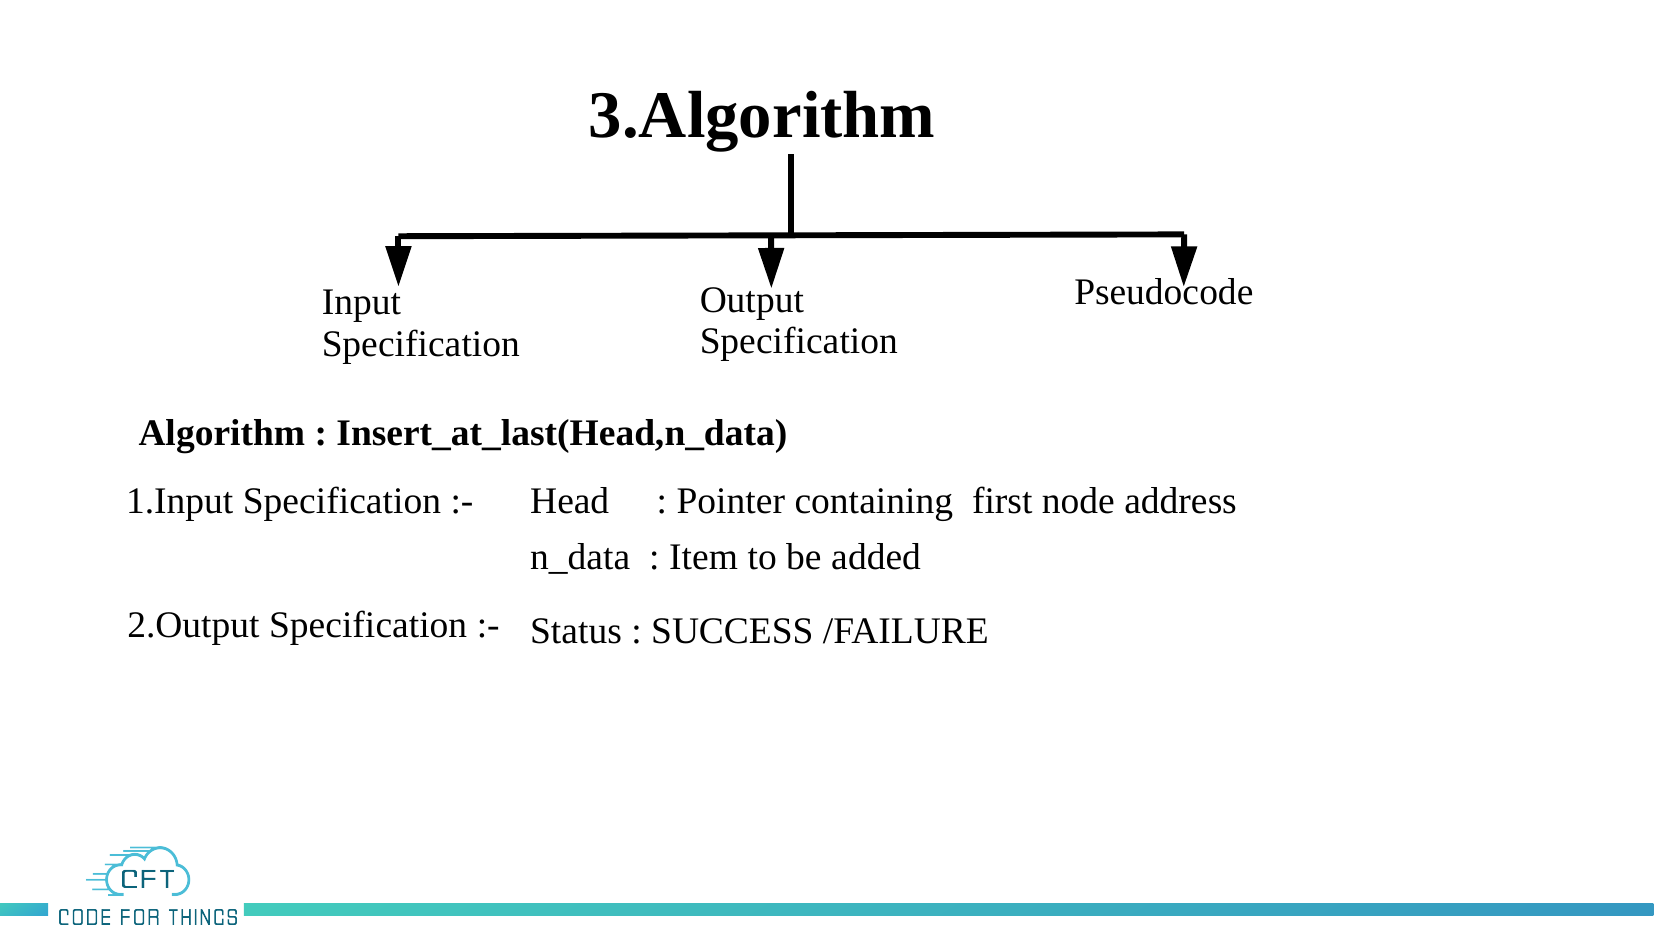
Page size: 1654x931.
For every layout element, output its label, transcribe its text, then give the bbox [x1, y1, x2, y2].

text_box n_data : Item to be added [515, 528, 1071, 586]
title 3.Algorithm [588, 42, 1055, 181]
text_box Status : SUCCESS /FAILURE [515, 602, 1016, 701]
picture [59, 846, 237, 925]
text_box Input Specification [307, 274, 582, 404]
text_box 2.Output Specification :- [103, 596, 532, 695]
text_box Algorithm : Insert_at_last(Head,n_data) [123, 404, 803, 461]
text_box Pseudocode [1059, 263, 1285, 321]
text_box Output Specification [685, 271, 934, 412]
text_box Head : Pointer containing first node address [515, 472, 1300, 534]
text_box 1.Input Specification :- [111, 472, 513, 529]
